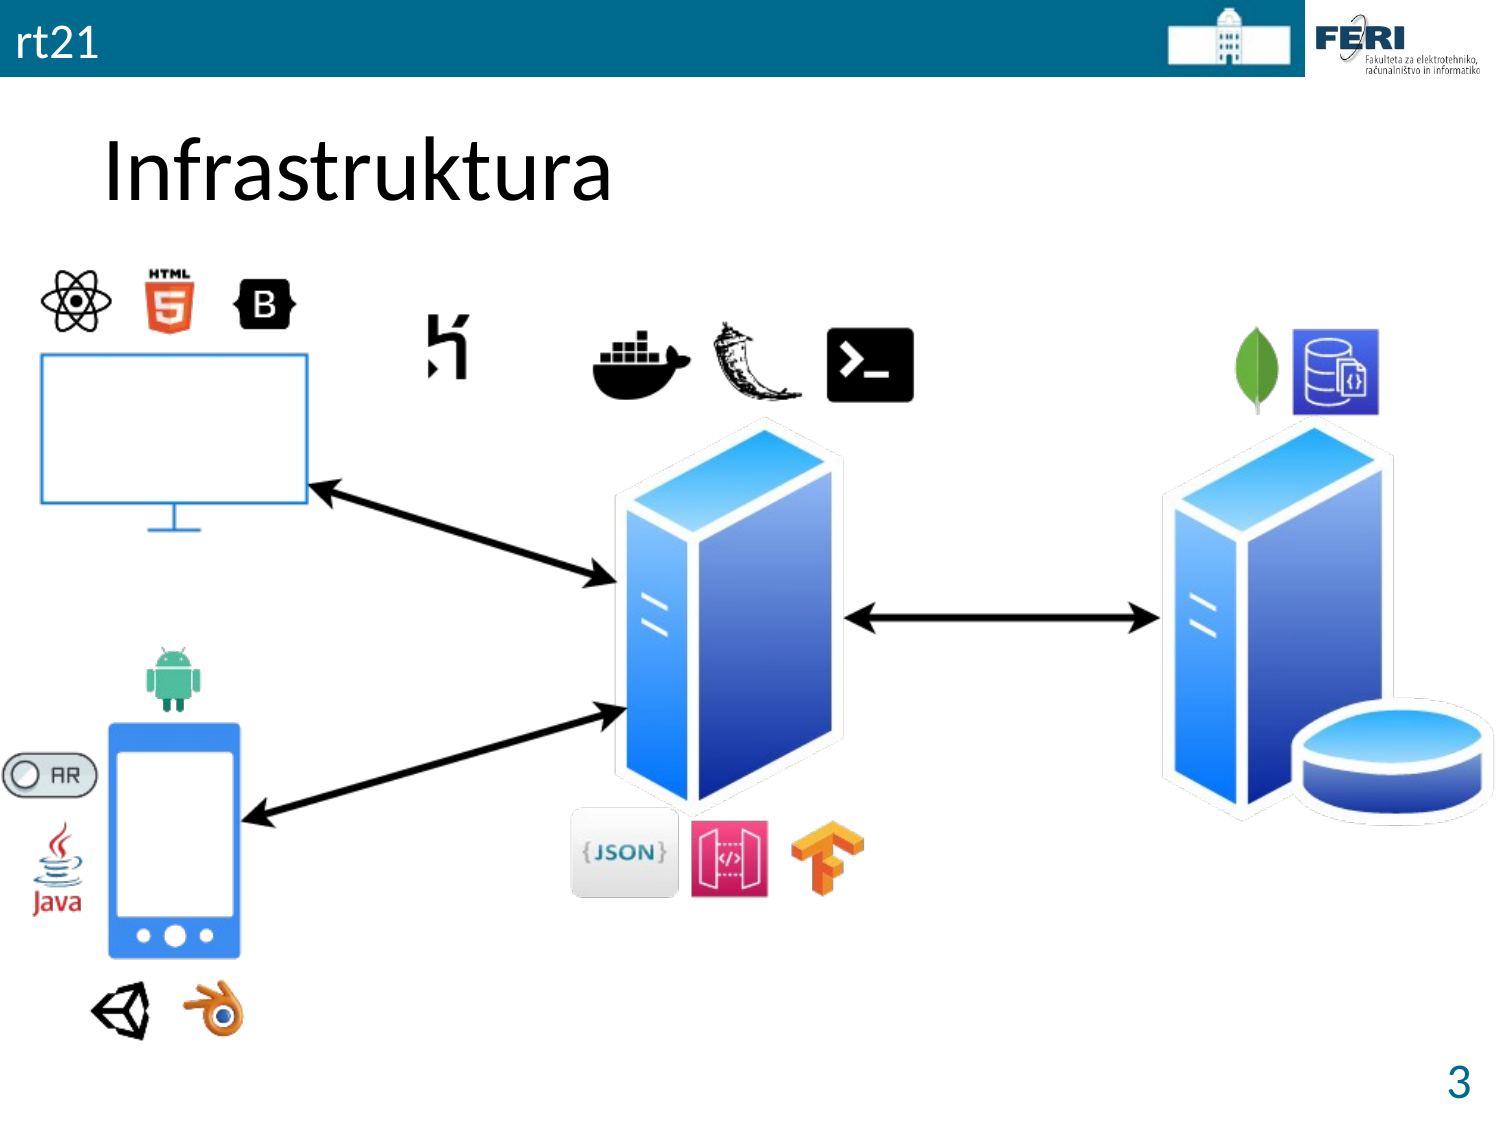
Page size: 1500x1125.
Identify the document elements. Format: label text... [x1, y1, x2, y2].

title Infrastruktura [87, 78, 1425, 250]
picture [0, 266, 1500, 1048]
slide_number <number> [1339, 1048, 1487, 1112]
picture [1316, 13, 1480, 74]
picture [1167, 7, 1292, 66]
footer rt21 [0, 0, 1117, 77]
